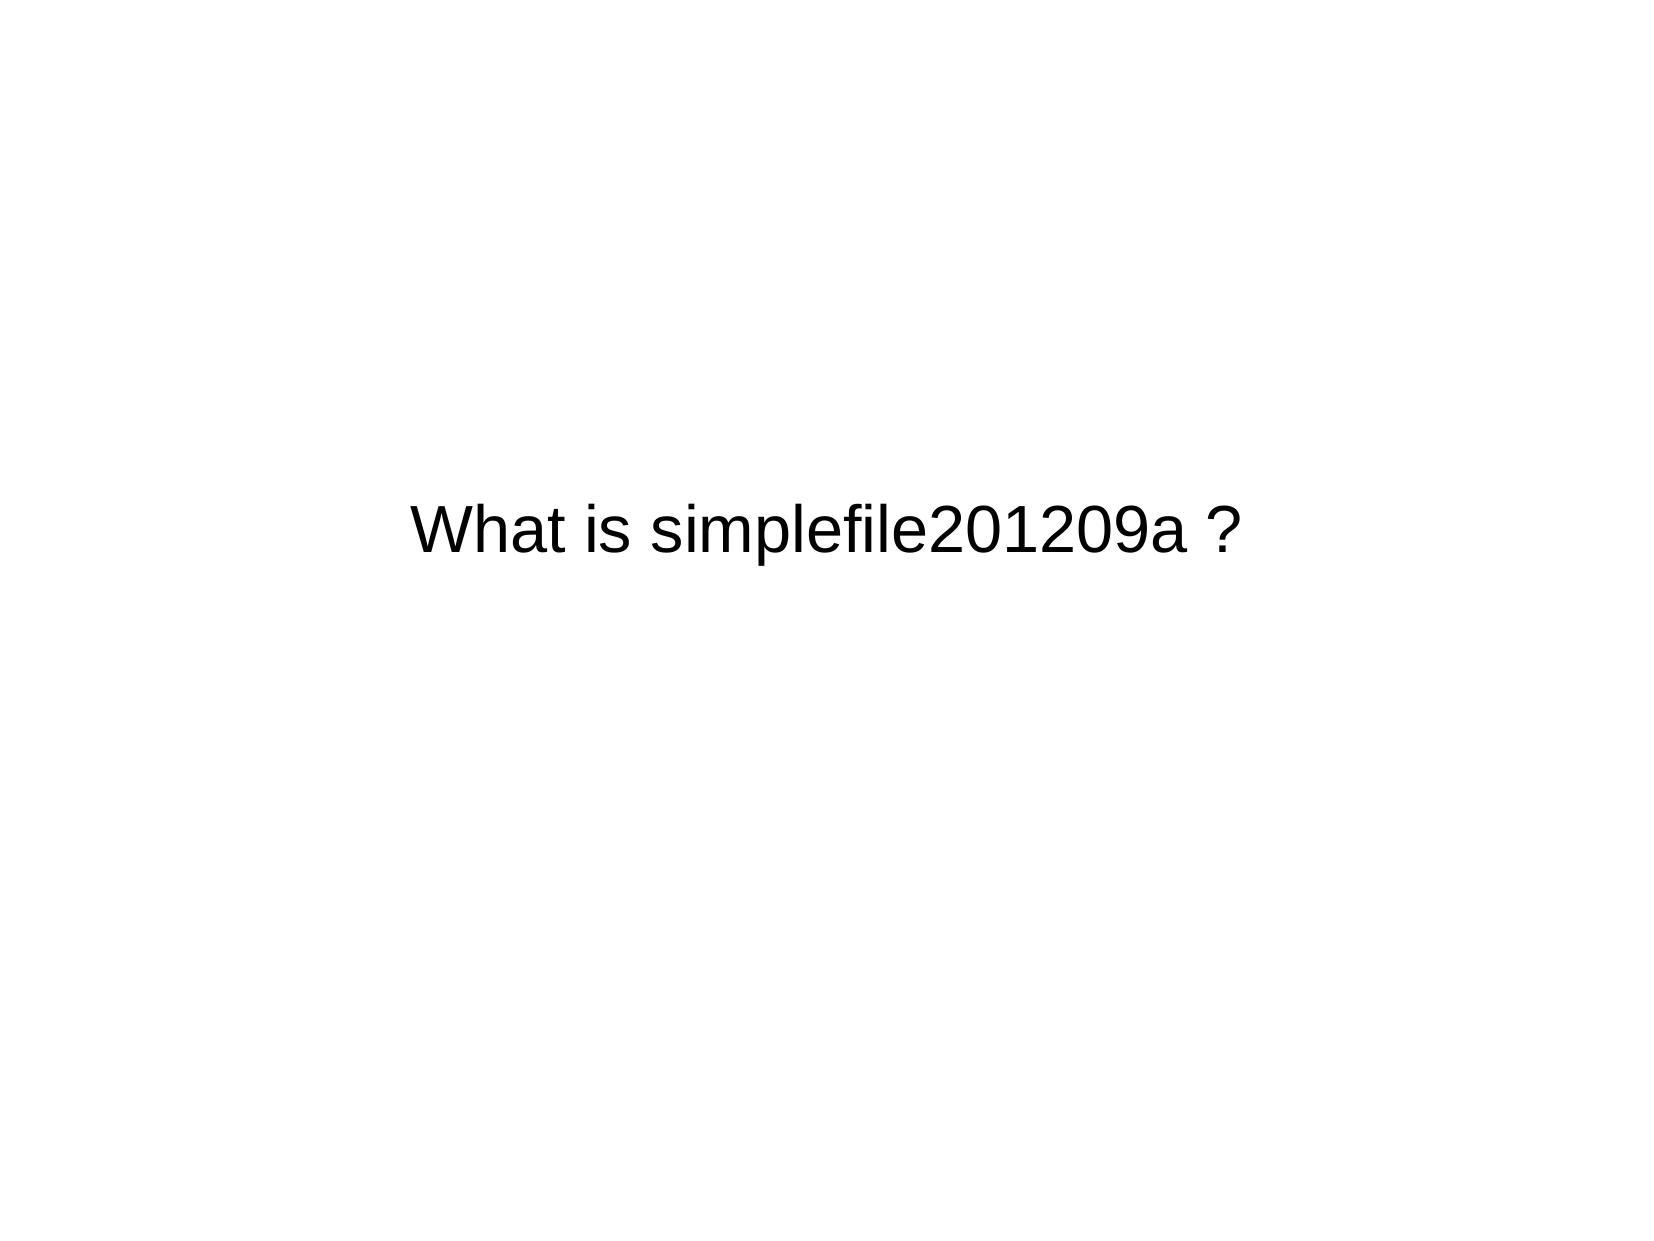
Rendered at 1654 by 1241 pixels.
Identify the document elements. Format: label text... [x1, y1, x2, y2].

subtitle What is simplefile201209a ? [82, 49, 1571, 1111]
